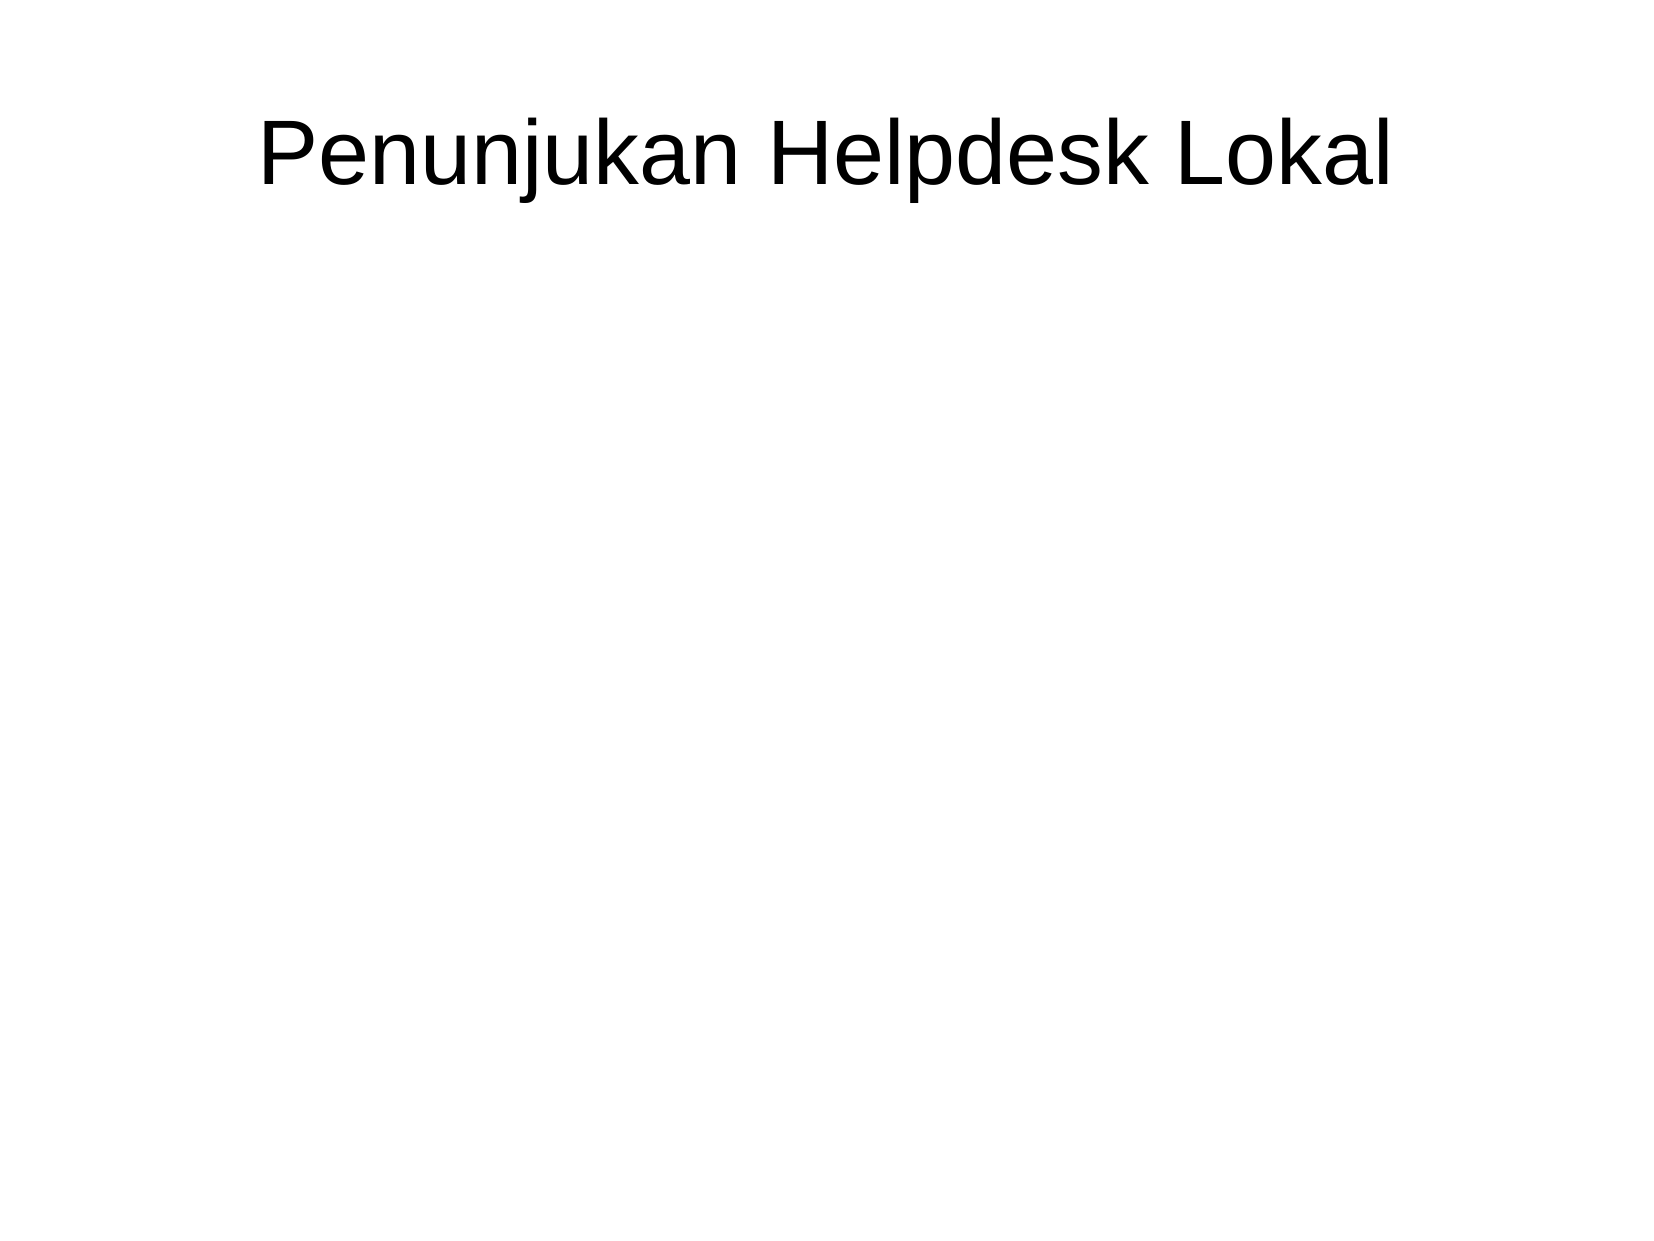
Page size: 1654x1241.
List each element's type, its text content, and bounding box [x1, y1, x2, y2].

title Penunjukan Helpdesk Lokal [82, 49, 1571, 257]
